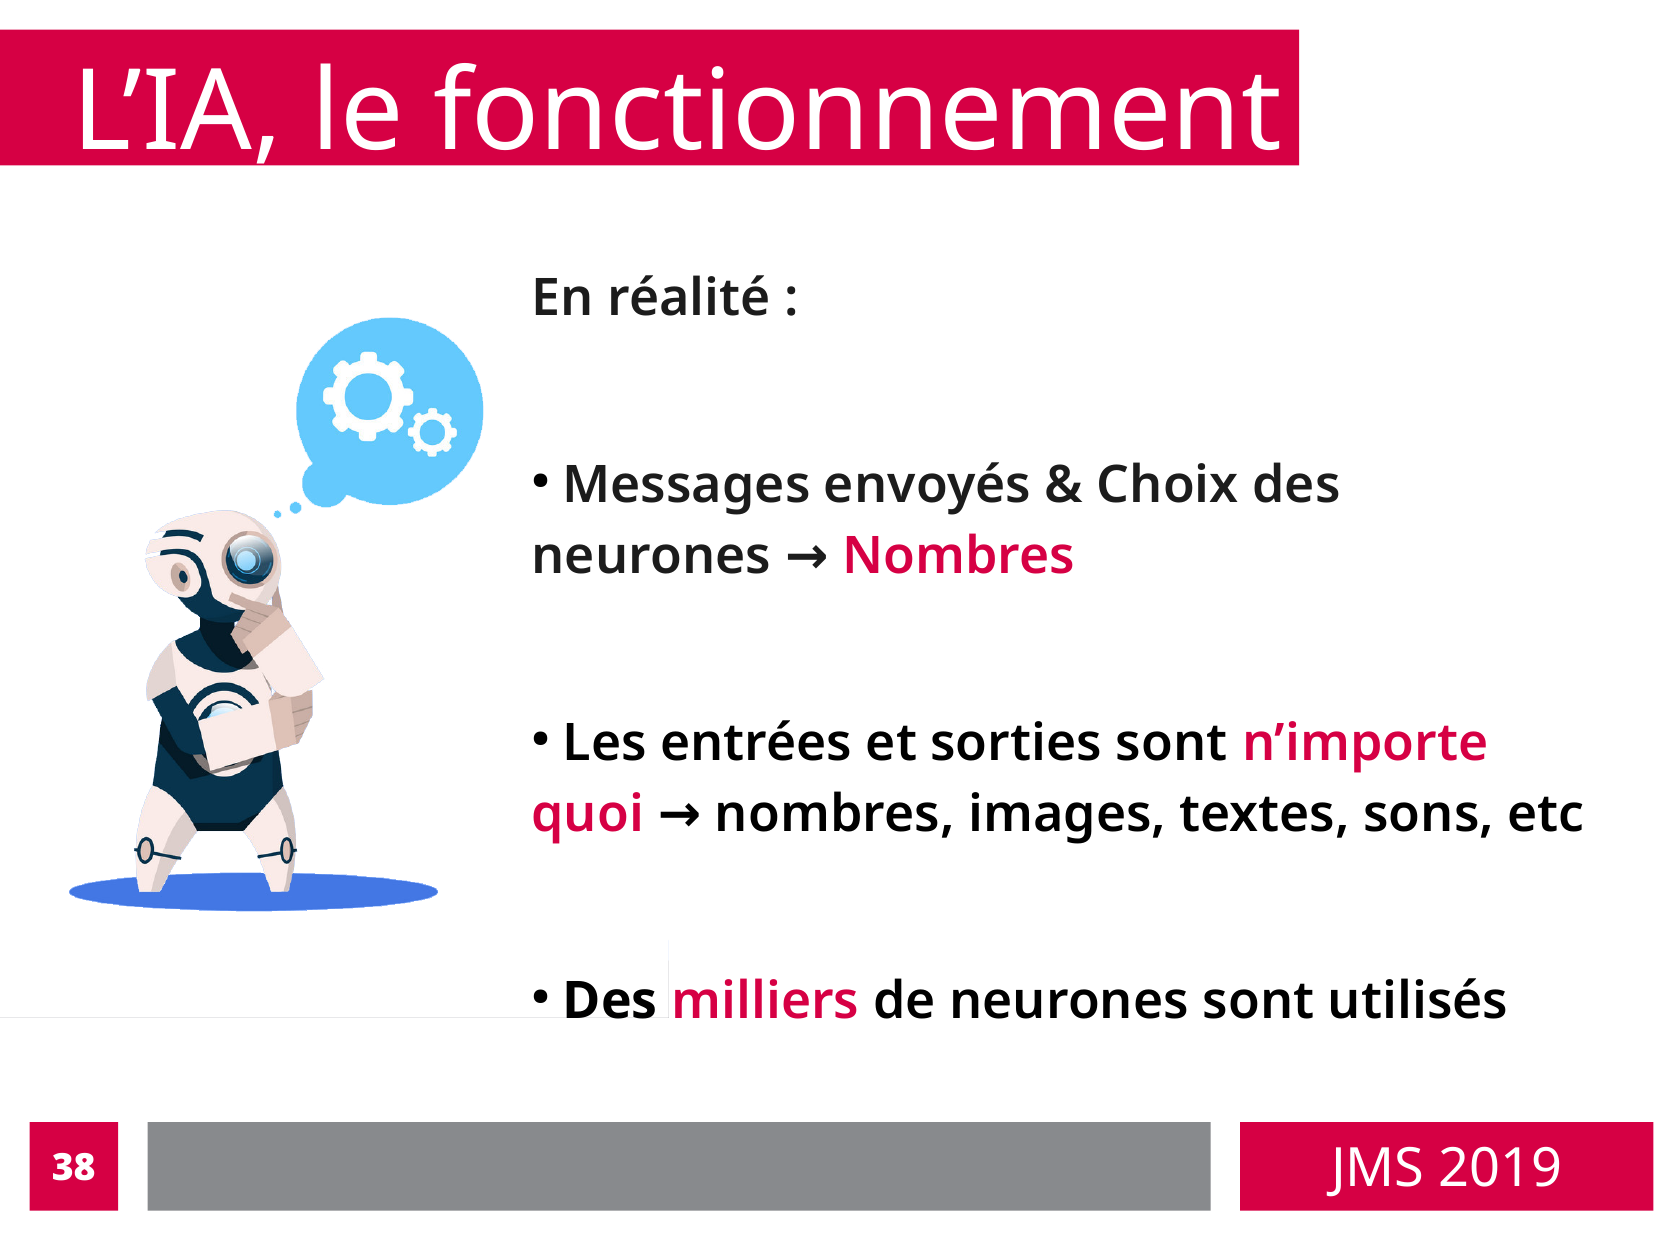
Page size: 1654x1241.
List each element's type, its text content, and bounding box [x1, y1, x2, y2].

picture [0, 238, 669, 1018]
title L’IA, le fonctionnement [0, 29, 1371, 178]
list En réalité : Messages envoyés & Choix des neurones → Nombres Les entrées et sorties sont n’importe quoi → nombres, images, textes, sons, etc Des milliers de neurones sont utilisés [531, 259, 1607, 1087]
